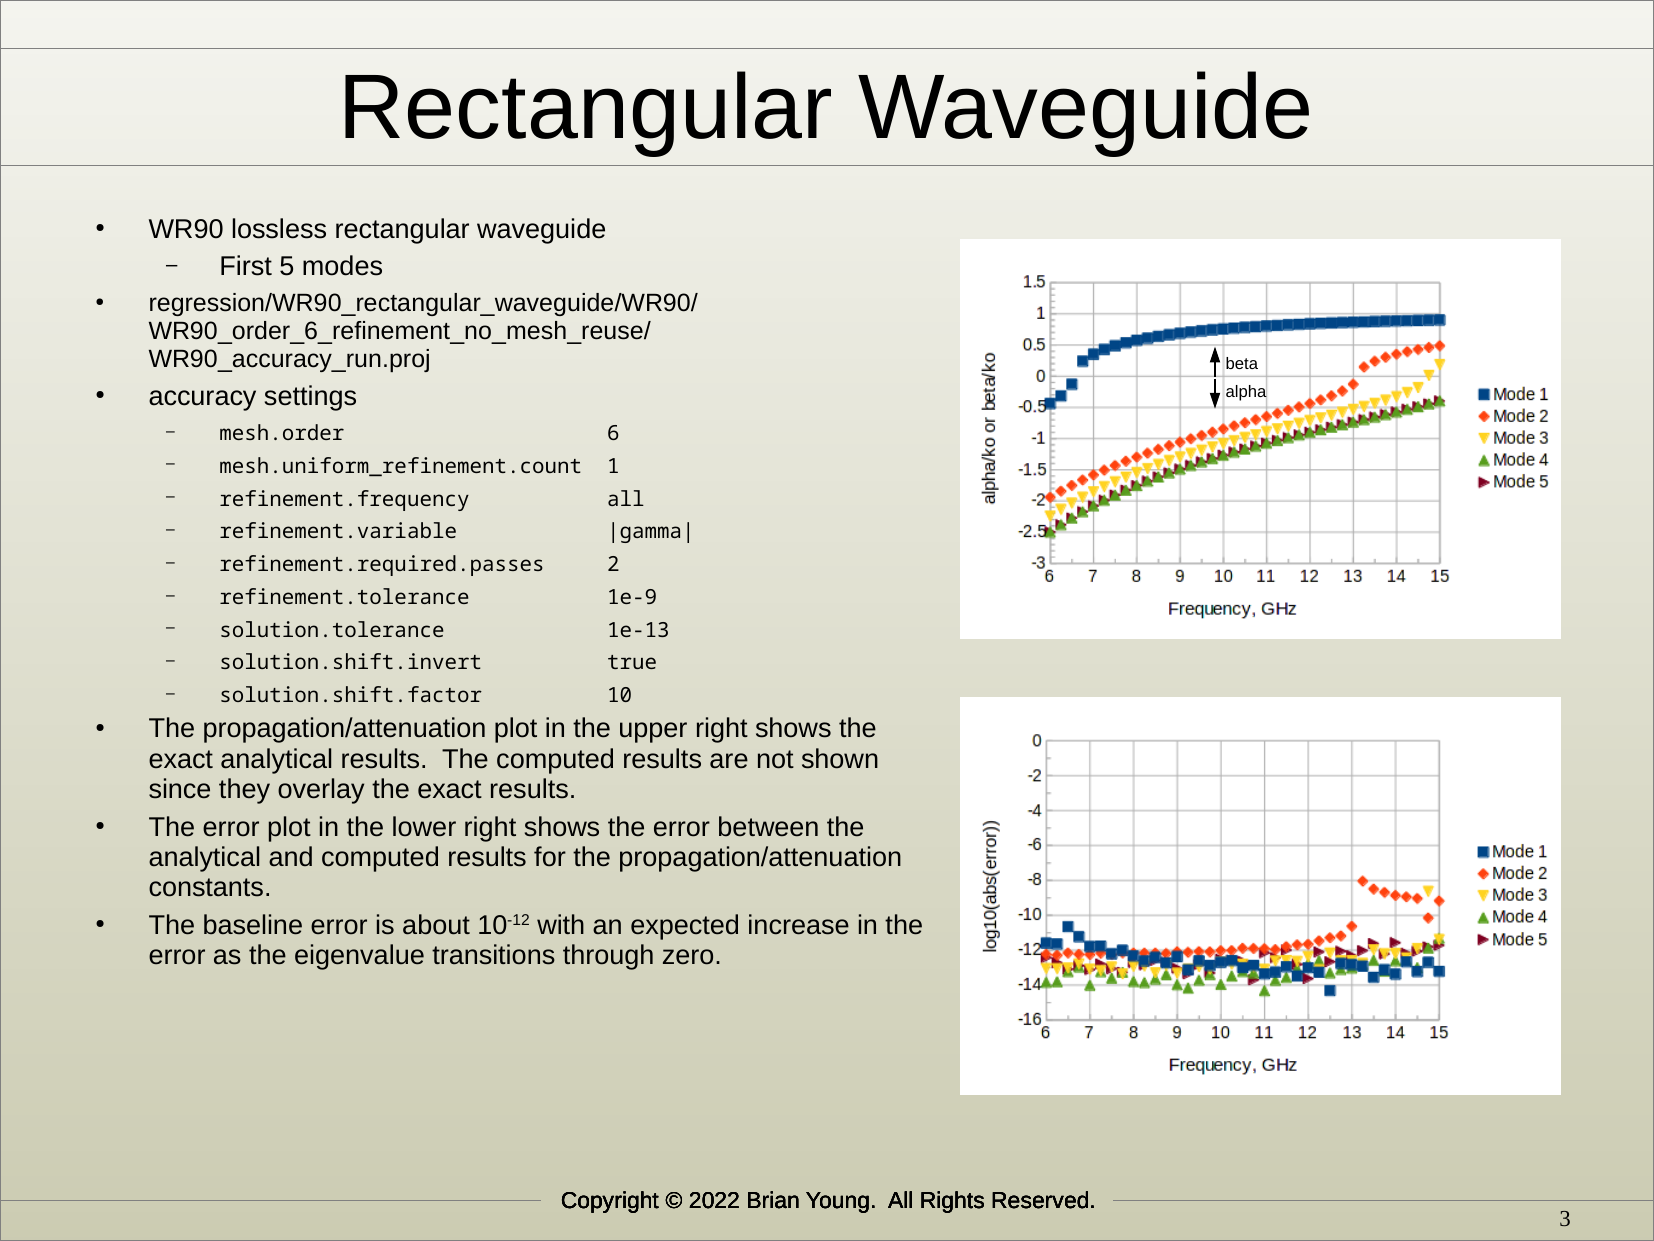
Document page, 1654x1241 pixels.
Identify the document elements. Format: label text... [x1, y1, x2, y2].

list WR90 lossless rectangular waveguide First 5 modes regression/WR90_rectangular_waveguide/WR90/WR90_order_6_refinement_no_mesh_reuse/WR90_accuracy_run.proj accuracy settings mesh.order 6 mesh.uniform_refinement.count 1 refinement.frequency all refinement.variable |gamma| refinement.required.passes 2 refinement.tolerance 1e-9 solution.tolerance 1e-13 solution.shift.invert true solution.shift.factor 10 The propagation/attenuation plot in the upper right shows the exact analytical results. The computed results are not shown since they overlay the exact results. The error plot in the lower right shows the error between the analytical and computed results for the propagation/attenuation constants. The baseline error is about 10-12 with an expected increase in the error as the eigenvalue transitions through zero. [77, 213, 926, 1148]
text_box alpha [1210, 400, 1287, 428]
picture [960, 697, 1561, 1096]
title Rectangular Waveguide [82, 49, 1571, 166]
text_box beta [1210, 346, 1287, 400]
picture [960, 239, 1561, 639]
